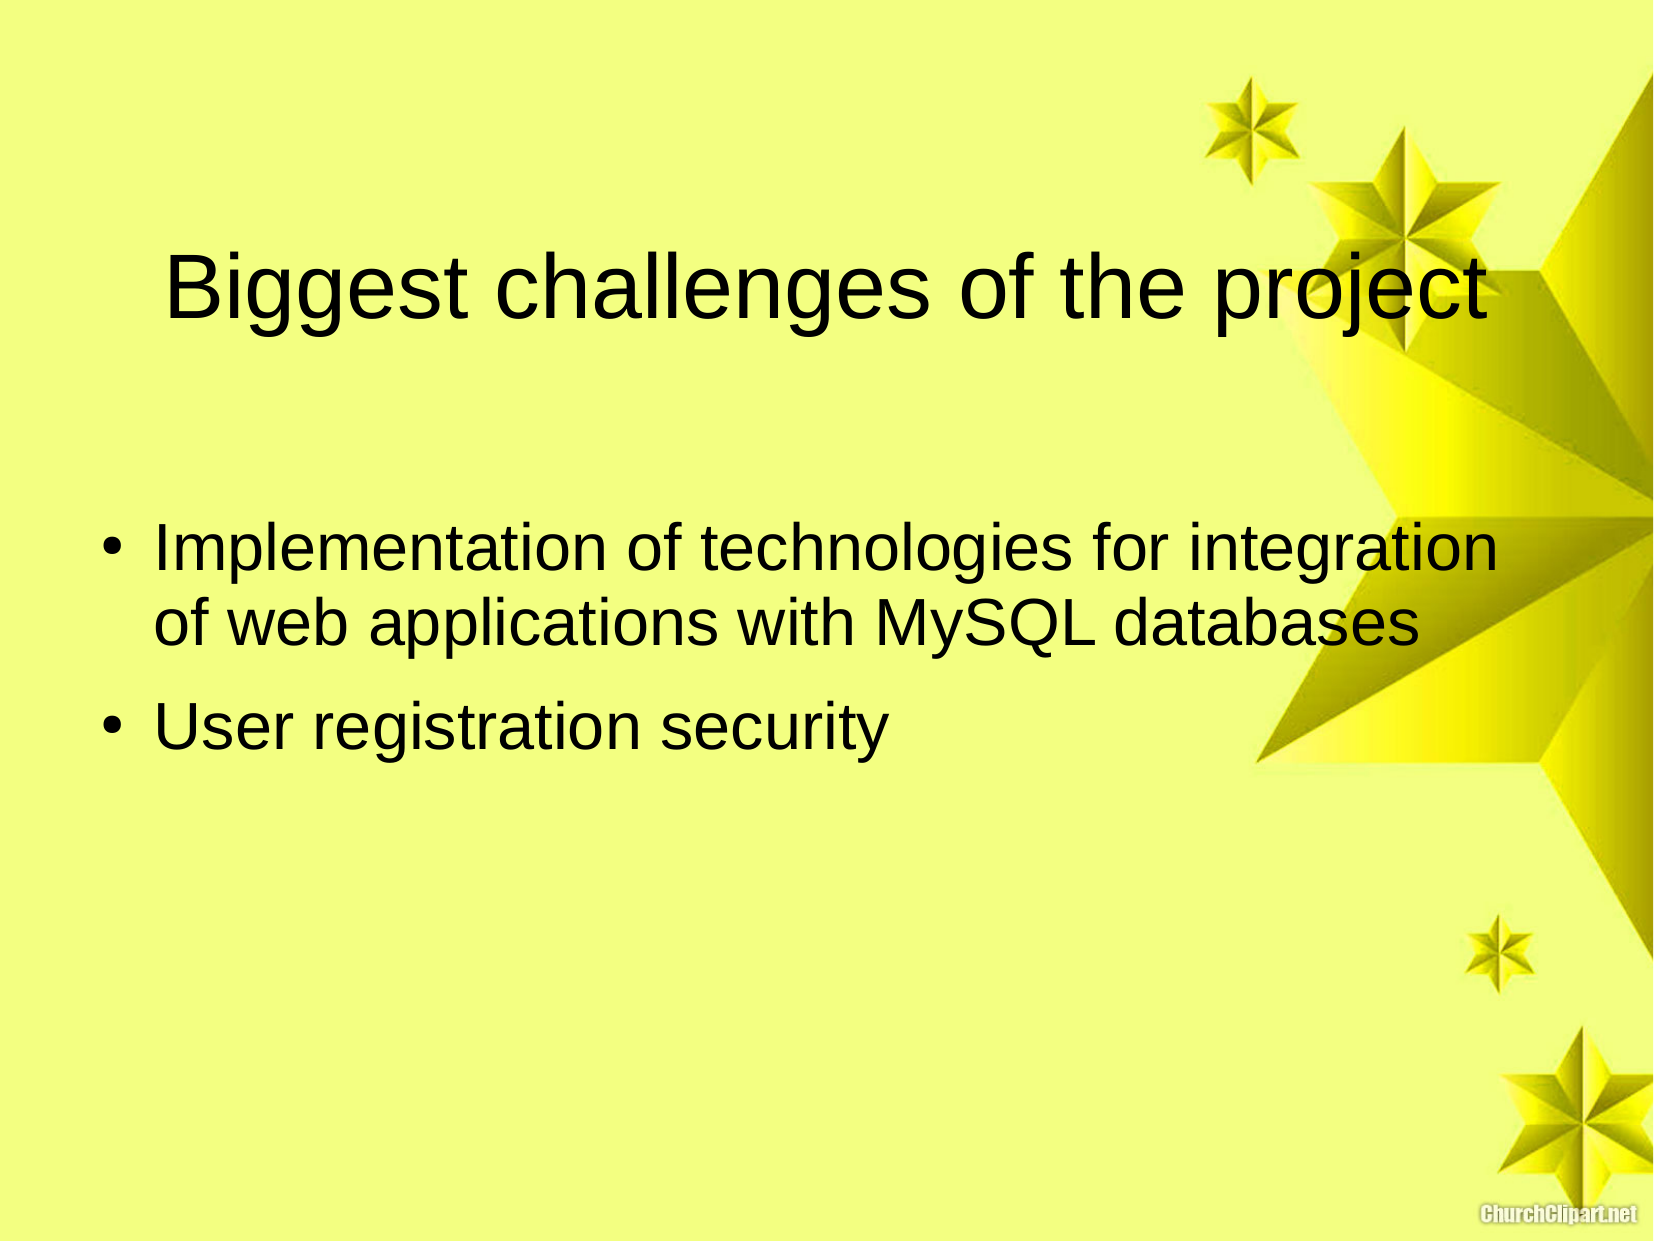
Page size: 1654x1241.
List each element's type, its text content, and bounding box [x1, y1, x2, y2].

picture [0, 0, 1654, 1241]
list Implementation of technologies for integration of web applications with MySQL databases User registration security [82, 510, 1571, 1230]
title Biggest challenges of the project [82, 182, 1571, 391]
